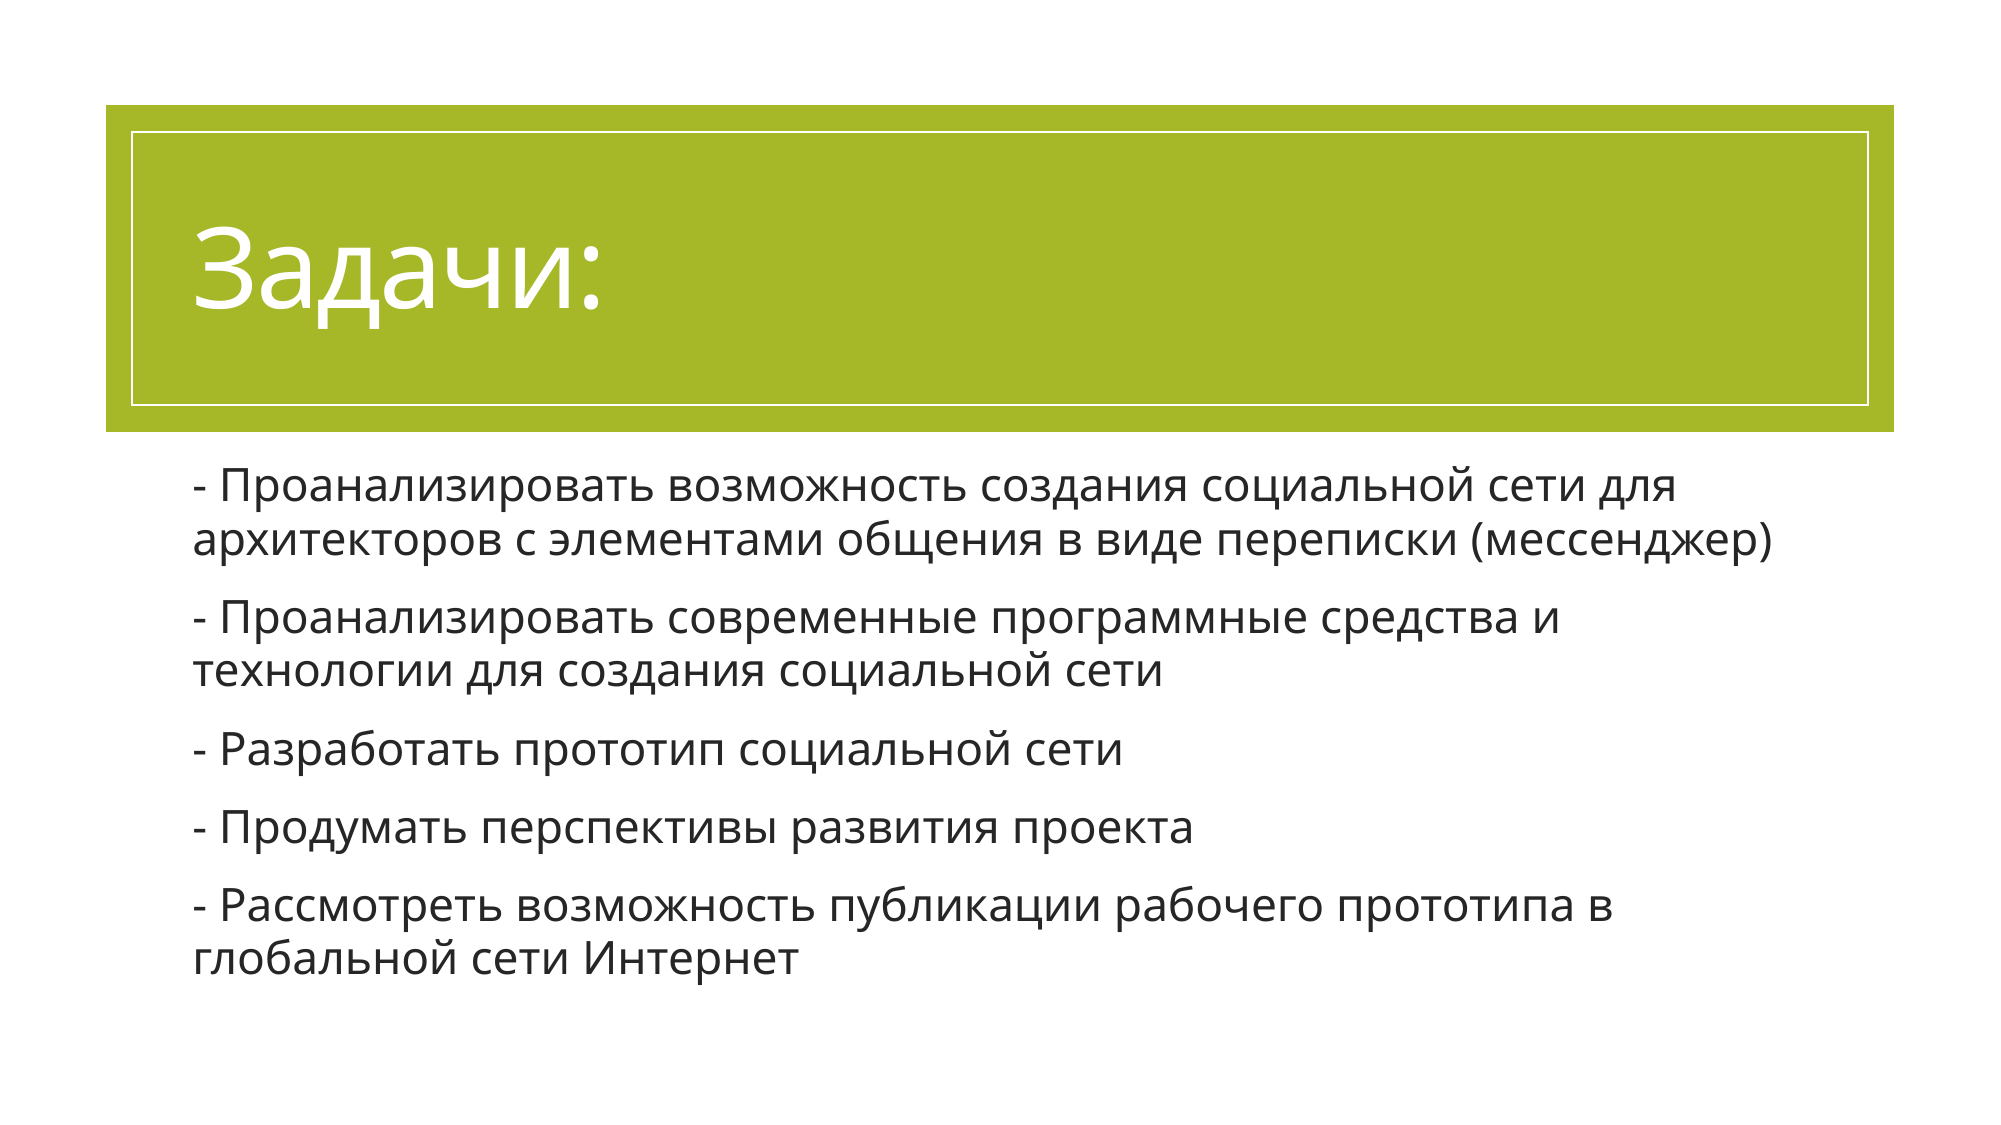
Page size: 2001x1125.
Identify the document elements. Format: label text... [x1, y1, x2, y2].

text_box - Проанализировать возможность создания социальной сети для архитекторов с элементами общения в виде переписки (мессенджер) - Проанализировать современные программные средства и технологии для создания социальной сети - Разработать прототип социальной сети - Продумать перспективы развития проекта - Рассмотреть возможность публикации рабочего прототипа в глобальной сети Интернет [178, 452, 1825, 1038]
text_box [106, 105, 1894, 432]
text_box Задачи: [178, 169, 1825, 370]
